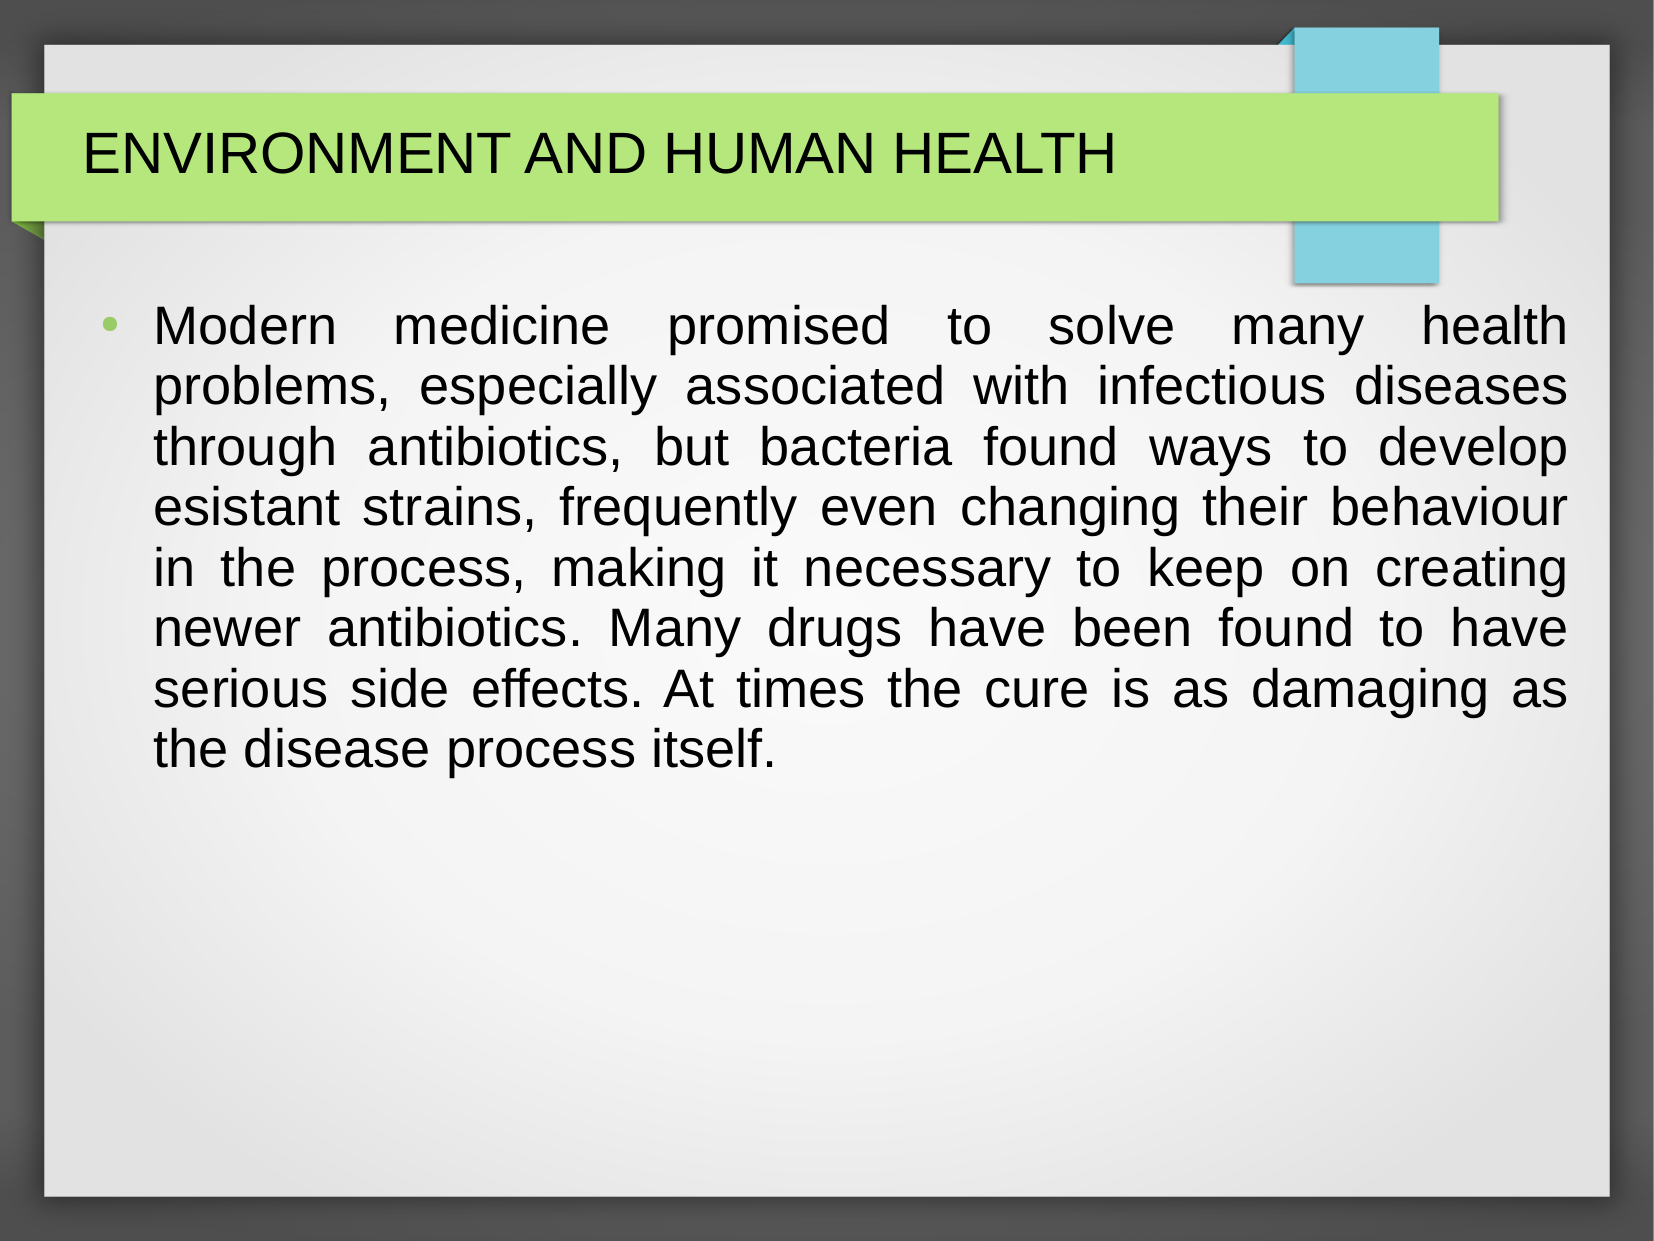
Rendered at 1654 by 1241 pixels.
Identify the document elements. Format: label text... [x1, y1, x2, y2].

title ENVIRONMENT AND HUMAN HEALTH [82, 94, 1264, 213]
list Modern medicine promised to solve many health problems, especially associated with infectious diseases through antibiotics, but bacteria found ways to develop esistant strains, frequently even changing their behaviour in the process, making it necessary to keep on creating newer antibiotics. Many drugs have been found to have serious side effects. At times the cure is as damaging as the disease process itself. [82, 295, 1571, 1015]
picture [0, 0, 1654, 1241]
